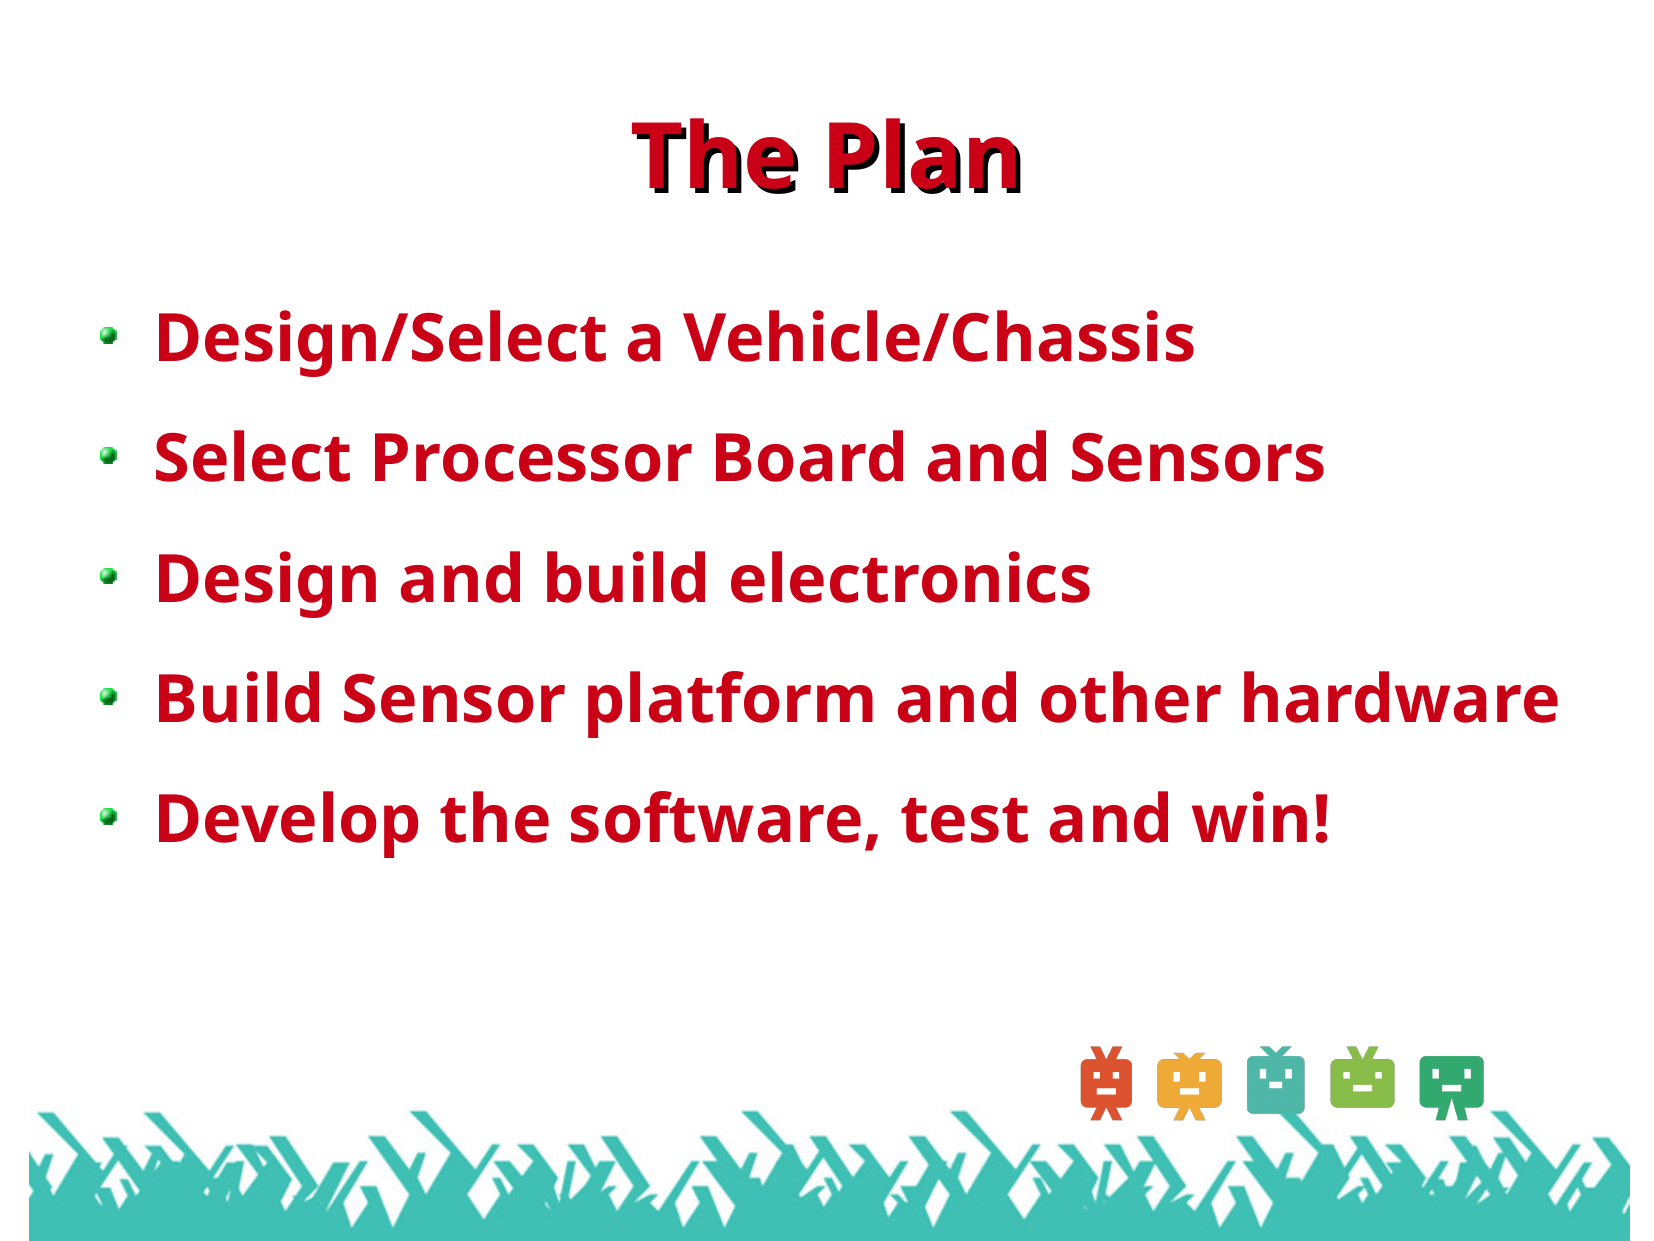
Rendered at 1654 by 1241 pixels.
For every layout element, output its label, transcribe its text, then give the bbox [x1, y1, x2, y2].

picture [29, 1045, 1630, 1241]
title The Plan [82, 49, 1571, 257]
list Design/Select a Vehicle/Chassis Select Processor Board and Sensors Design and build electronics Build Sensor platform and other hardware Develop the software, test and win! [82, 290, 1571, 1010]
